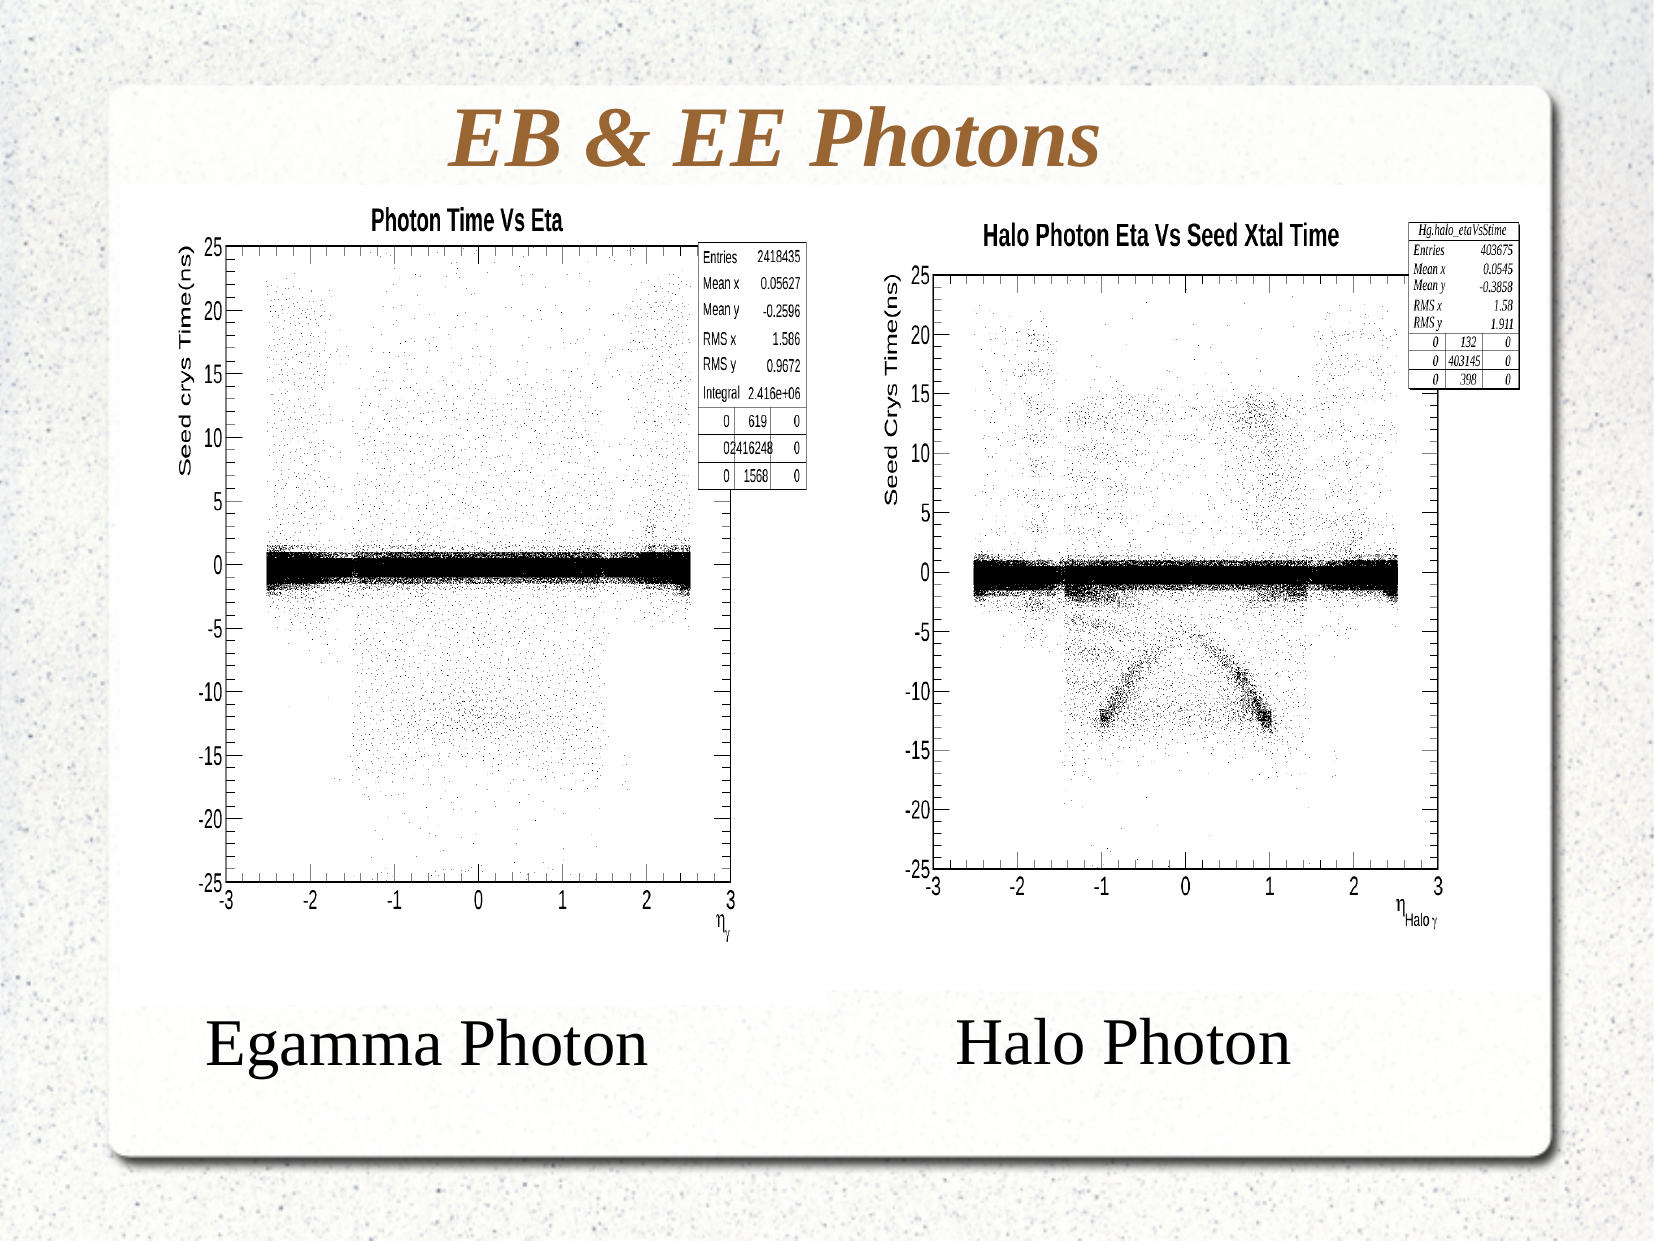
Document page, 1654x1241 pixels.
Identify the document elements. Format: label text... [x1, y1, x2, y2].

list Egamma Photon [135, 1006, 706, 1081]
picture [0, 0, 1654, 1241]
list Halo Photon [885, 1005, 1486, 1080]
title EB & EE Photons [270, 90, 1261, 185]
